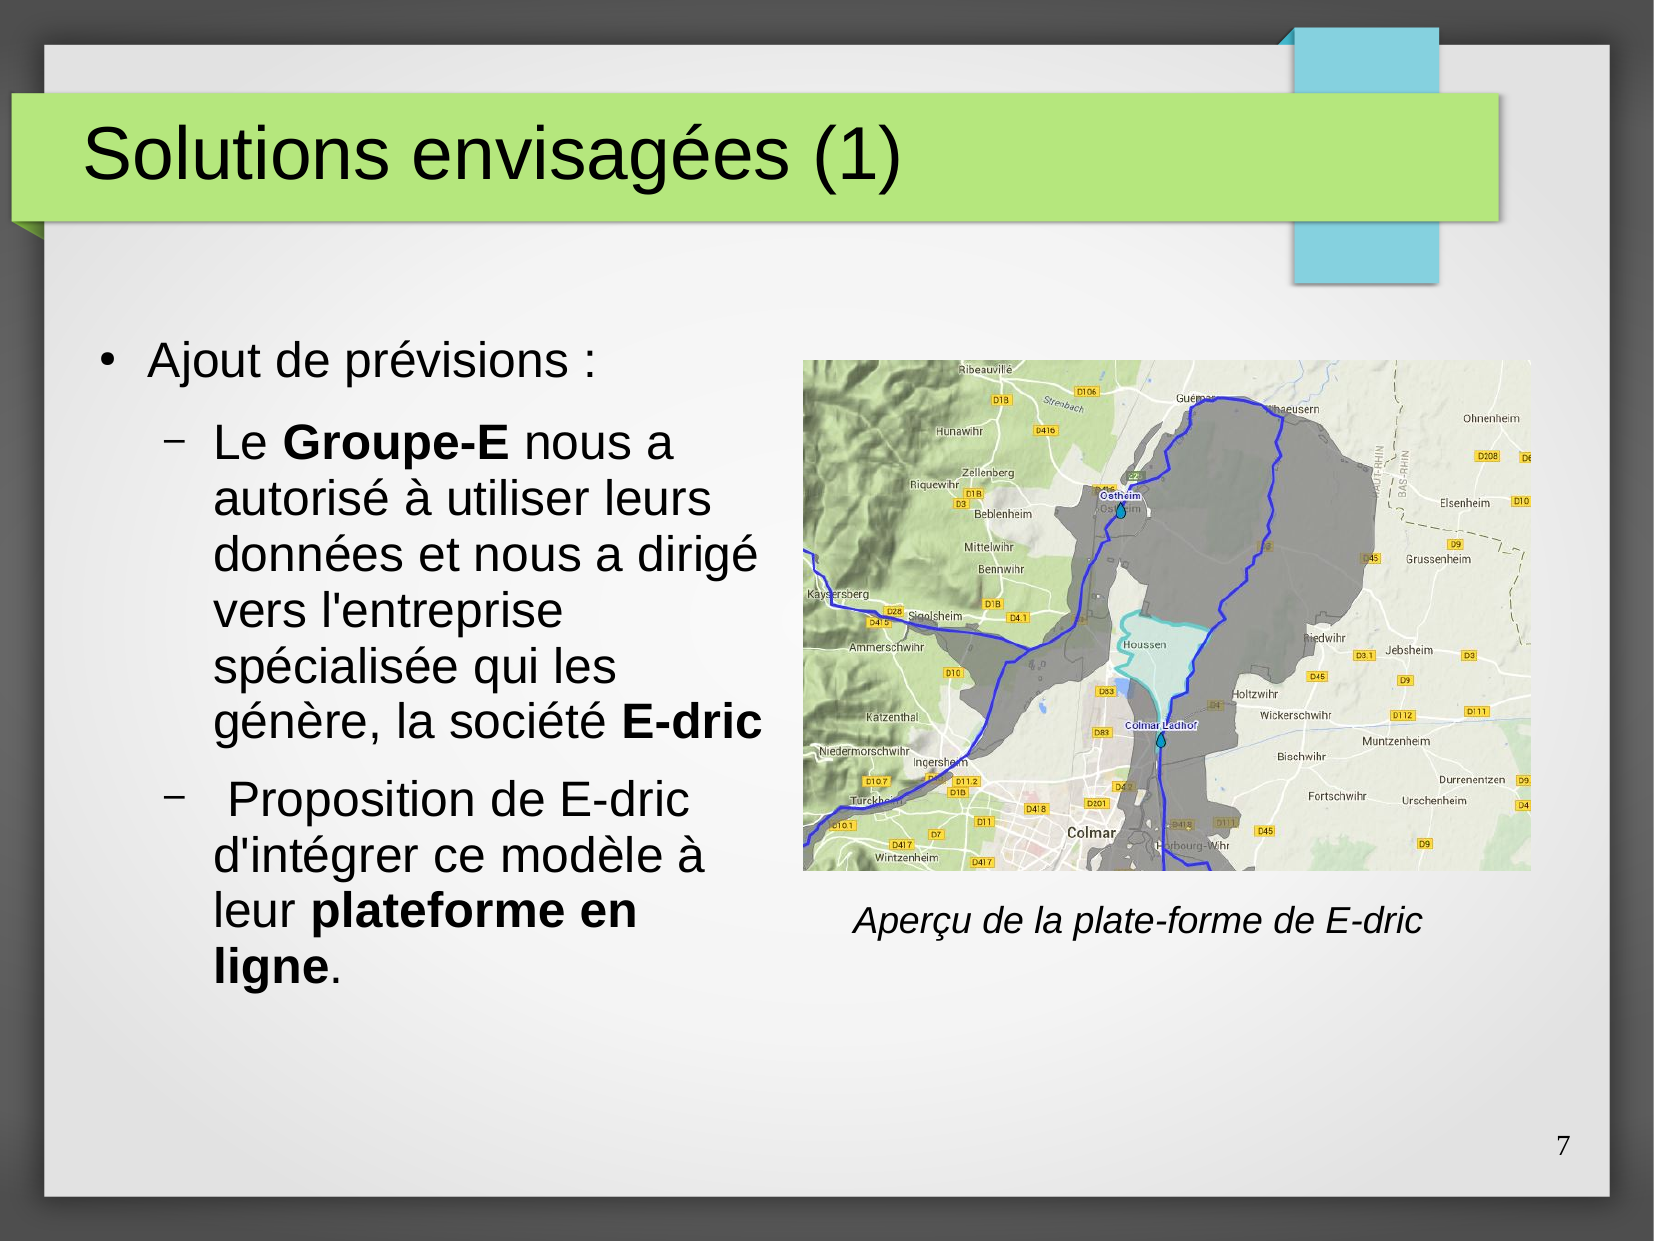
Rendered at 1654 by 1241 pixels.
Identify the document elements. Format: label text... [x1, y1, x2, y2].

picture [0, 0, 1654, 1241]
text_box Aperçu de la plate-forme de E-dric [838, 891, 1489, 949]
title Solutions envisagées (1) [82, 94, 1264, 213]
list Ajout de prévisions : Le Groupe-E nous a autorisé à utiliser leurs données et nous a dirigé vers l'entreprise spécialisée qui les génère, la société E-dric Proposition de E-dric d'intégrer ce modèle à leur plateforme en ligne. [82, 331, 768, 1052]
